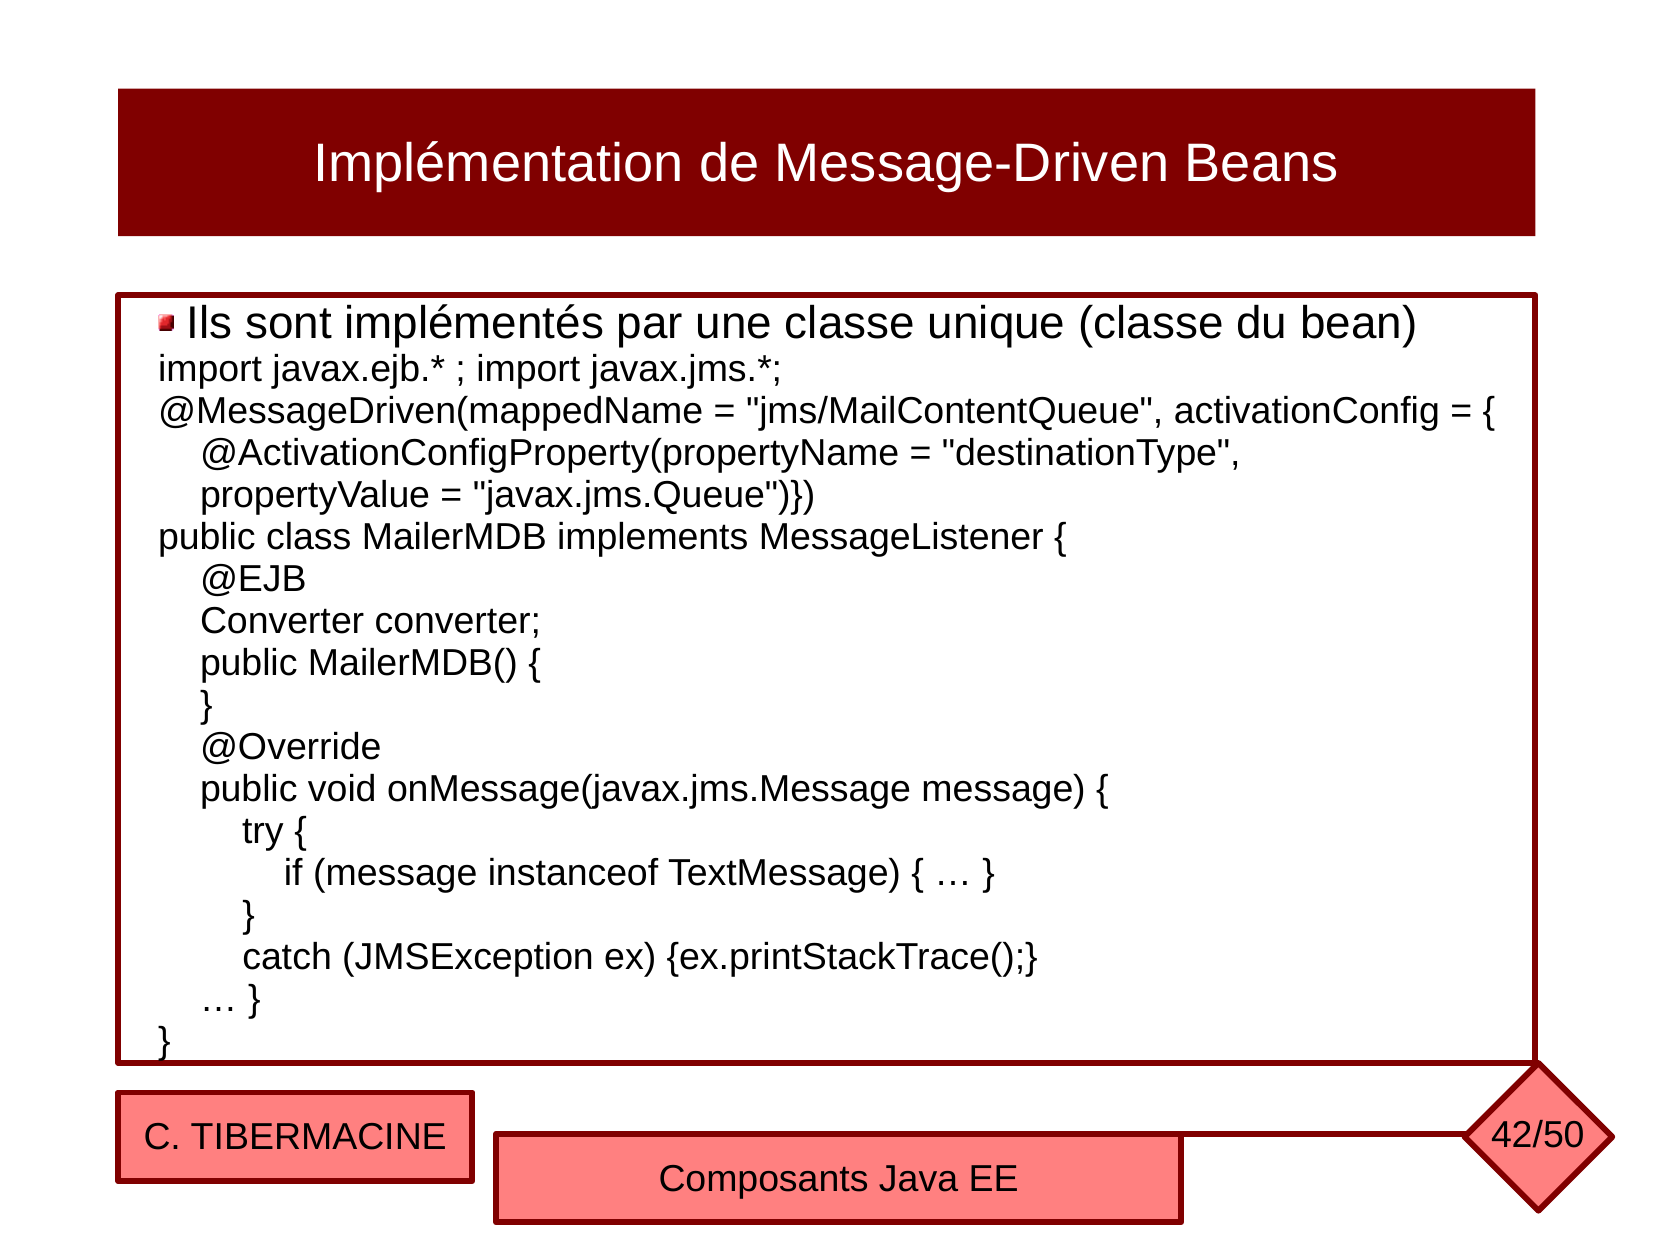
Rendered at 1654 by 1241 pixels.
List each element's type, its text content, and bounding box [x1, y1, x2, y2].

text_box Composants Java EE [496, 1133, 1182, 1223]
text_box [1464, 1125, 1476, 1149]
picture [158, 314, 174, 331]
text_box [1495, 1062, 1582, 1106]
text_box Ils sont implémentés par une classe unique (classe du bean) import javax.ejb.* ; import javax.jms.*; @MessageDriven(mappedName = "jms/MailContentQueue", activationConfig = { @ActivationConfigProperty(propertyName = "destinationType", propertyValue = "javax.jms.Queue")}) public class MailerMDB implements MessageListener { @EJB Converter converter; public MailerMDB() { } @Override public void onMessage(javax.jms.Message message) { try { if (message instanceof TextMessage) { … } } catch (JMSException ex) {ex.printStackTrace();} … } } [118, 295, 1536, 1063]
text_box [1533, 1206, 1544, 1211]
text_box Implémentation de Message-Driven Beans [118, 88, 1536, 237]
text_box C. TIBERMACINE [118, 1092, 473, 1182]
text_box <numéro>/50 [1476, 1106, 1607, 1206]
text_box [1607, 1131, 1613, 1143]
